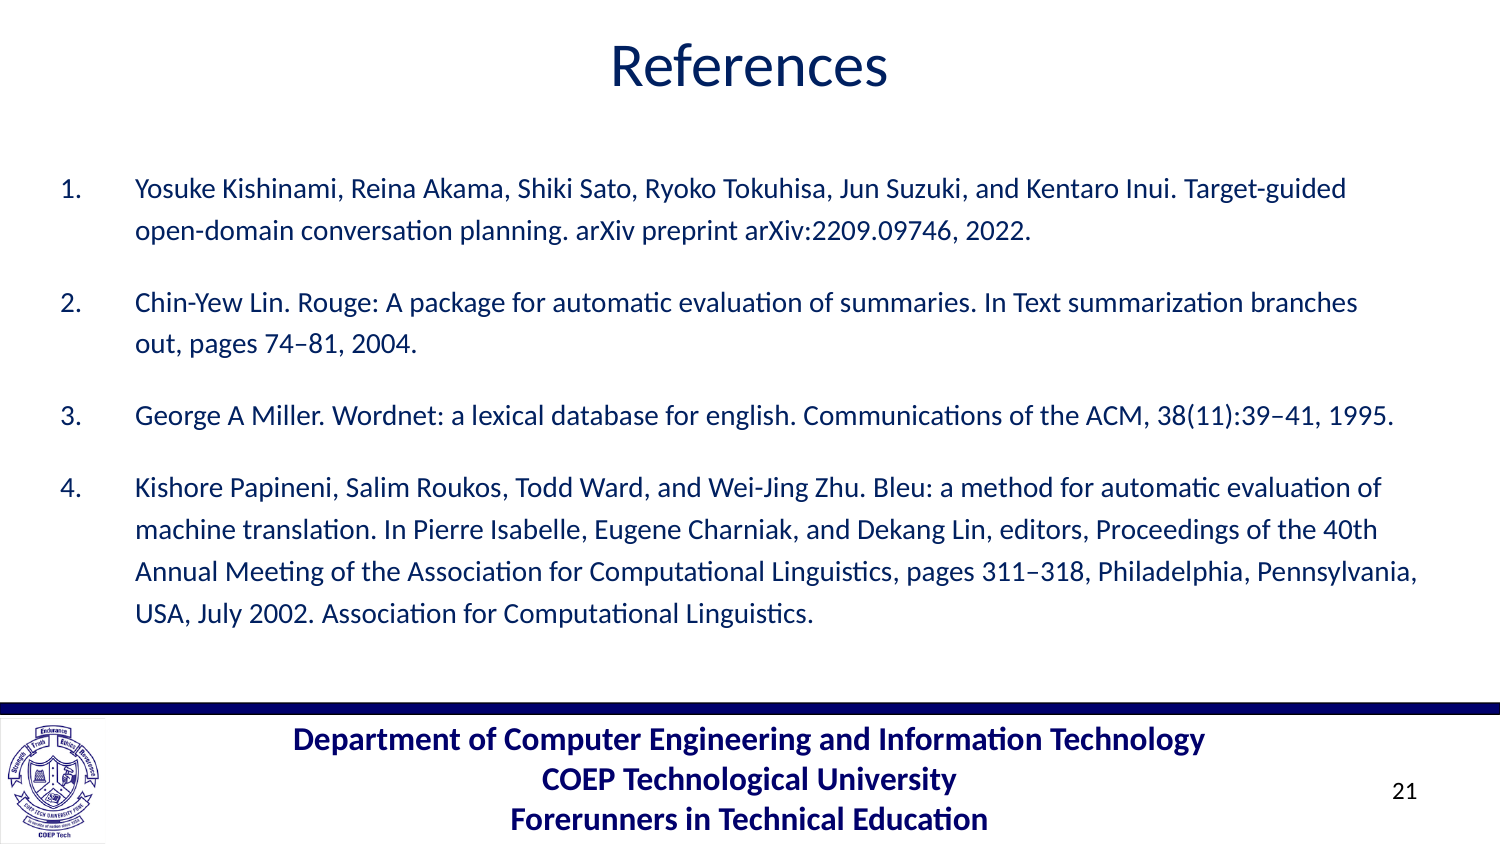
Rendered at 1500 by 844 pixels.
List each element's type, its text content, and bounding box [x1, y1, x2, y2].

text_box 1. Yosuke Kishinami, Reina Akama, Shiki Sato, Ryoko Tokuhisa, Jun Suzuki, and Kentaro Inui. Target-guided open-domain conversation planning. arXiv preprint arXiv:2209.09746, 2022. 2. Chin-Yew Lin. Rouge: A package for automatic evaluation of summaries. In Text summarization branches out, pages 74–81, 2004. 3. George A Miller. Wordnet: a lexical database for english. Communications of the ACM, 38(11):39–41, 1995. 4. Kishore Papineni, Salim Roukos, Todd Ward, and Wei-Jing Zhu. Bleu: a method for automatic evaluation of machine translation. In Pierre Isabelle, Eugene Charniak, and Dekang Lin, editors, Proceedings of the 40th Annual Meeting of the Association for Computational Linguistics, pages 311–318, Philadelphia, Pennsylvania, USA, July 2002. Association for Computational Linguistics. [59, 162, 1461, 658]
text_box References [7, 9, 1493, 100]
text_box [0, 718, 106, 844]
text_box [1235, 702, 1500, 715]
text_box Department of Computer Engineering and Information Technology COEP Technological University Forerunners in Technical Education [264, 702, 1235, 837]
text_box 21 [1235, 768, 1418, 805]
text_box [0, 702, 264, 715]
